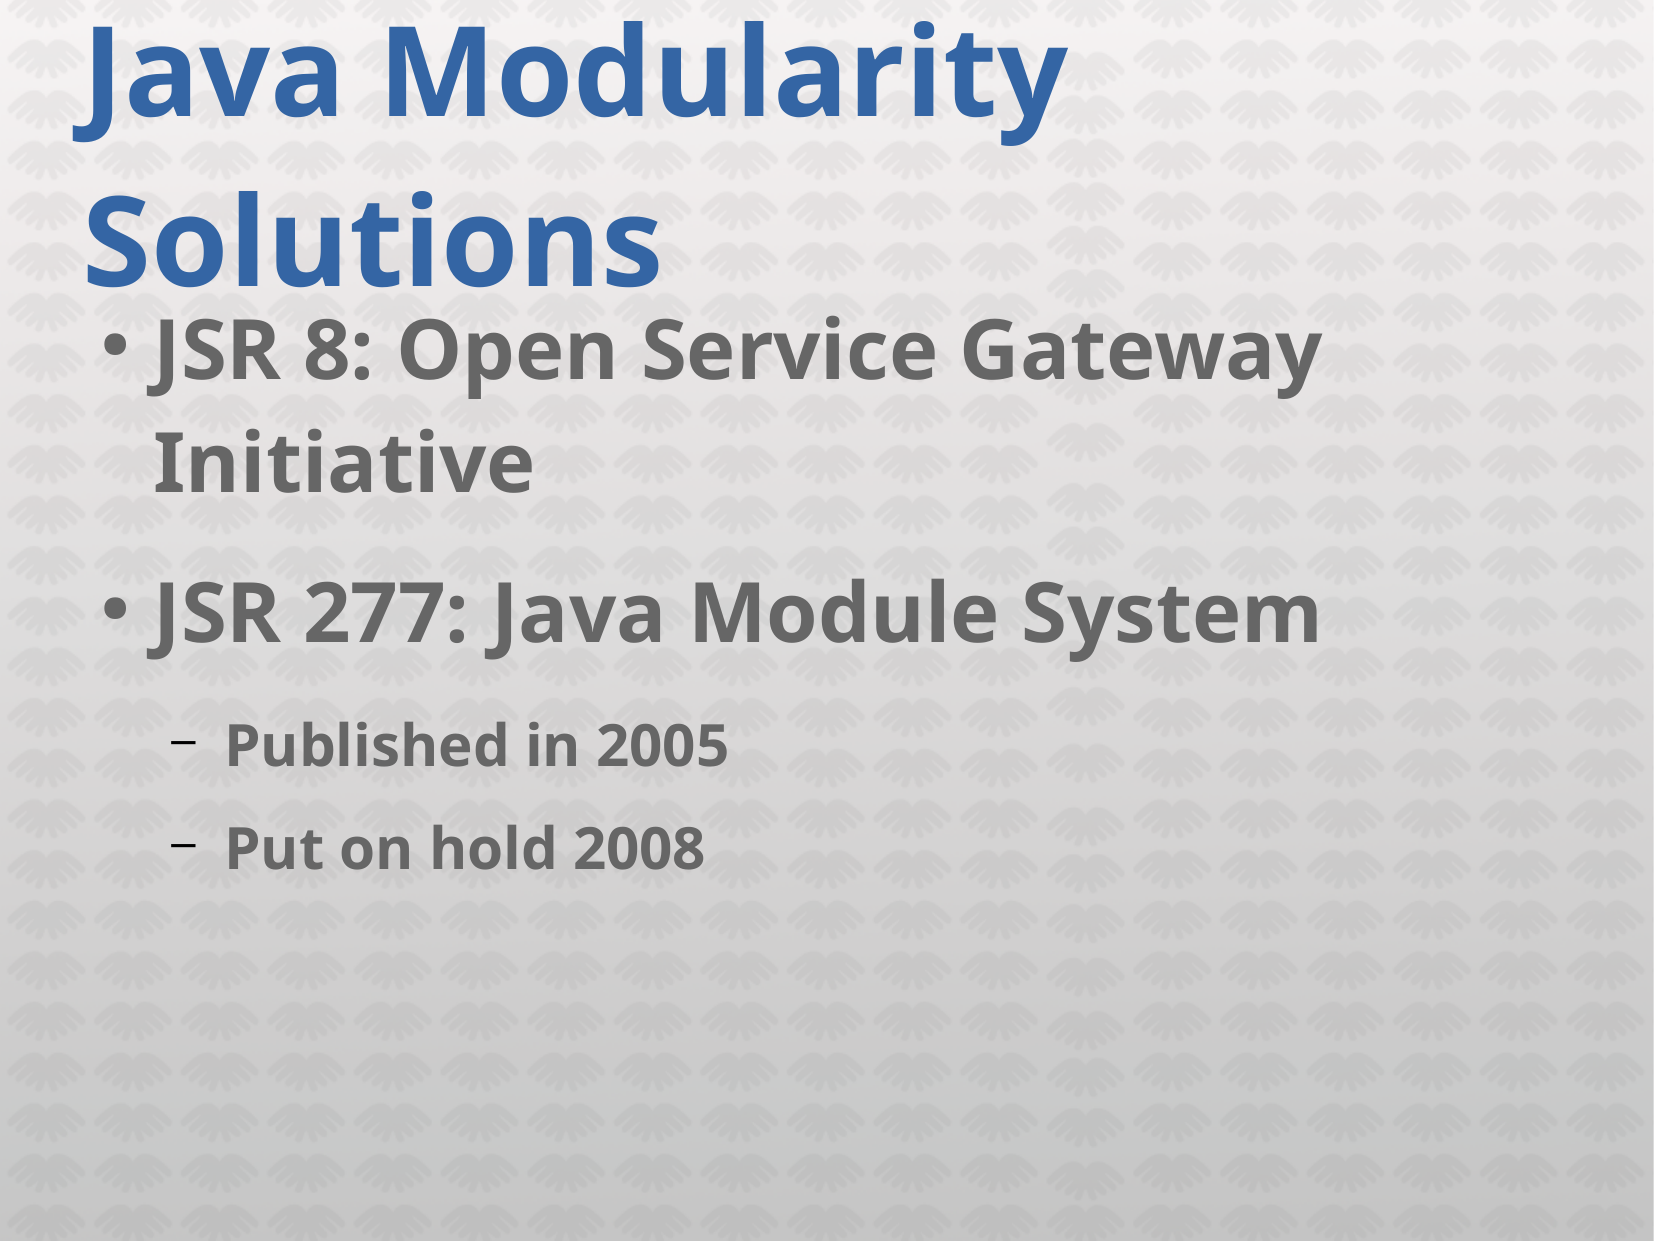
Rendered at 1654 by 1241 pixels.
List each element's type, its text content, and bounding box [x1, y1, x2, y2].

title Java Modularity Solutions [82, 7, 1571, 299]
picture [0, 0, 1654, 1241]
list JSR 8: Open Service Gateway Initiative JSR 277: Java Module System Published in 2005 Put on hold 2008 [82, 290, 1538, 1010]
